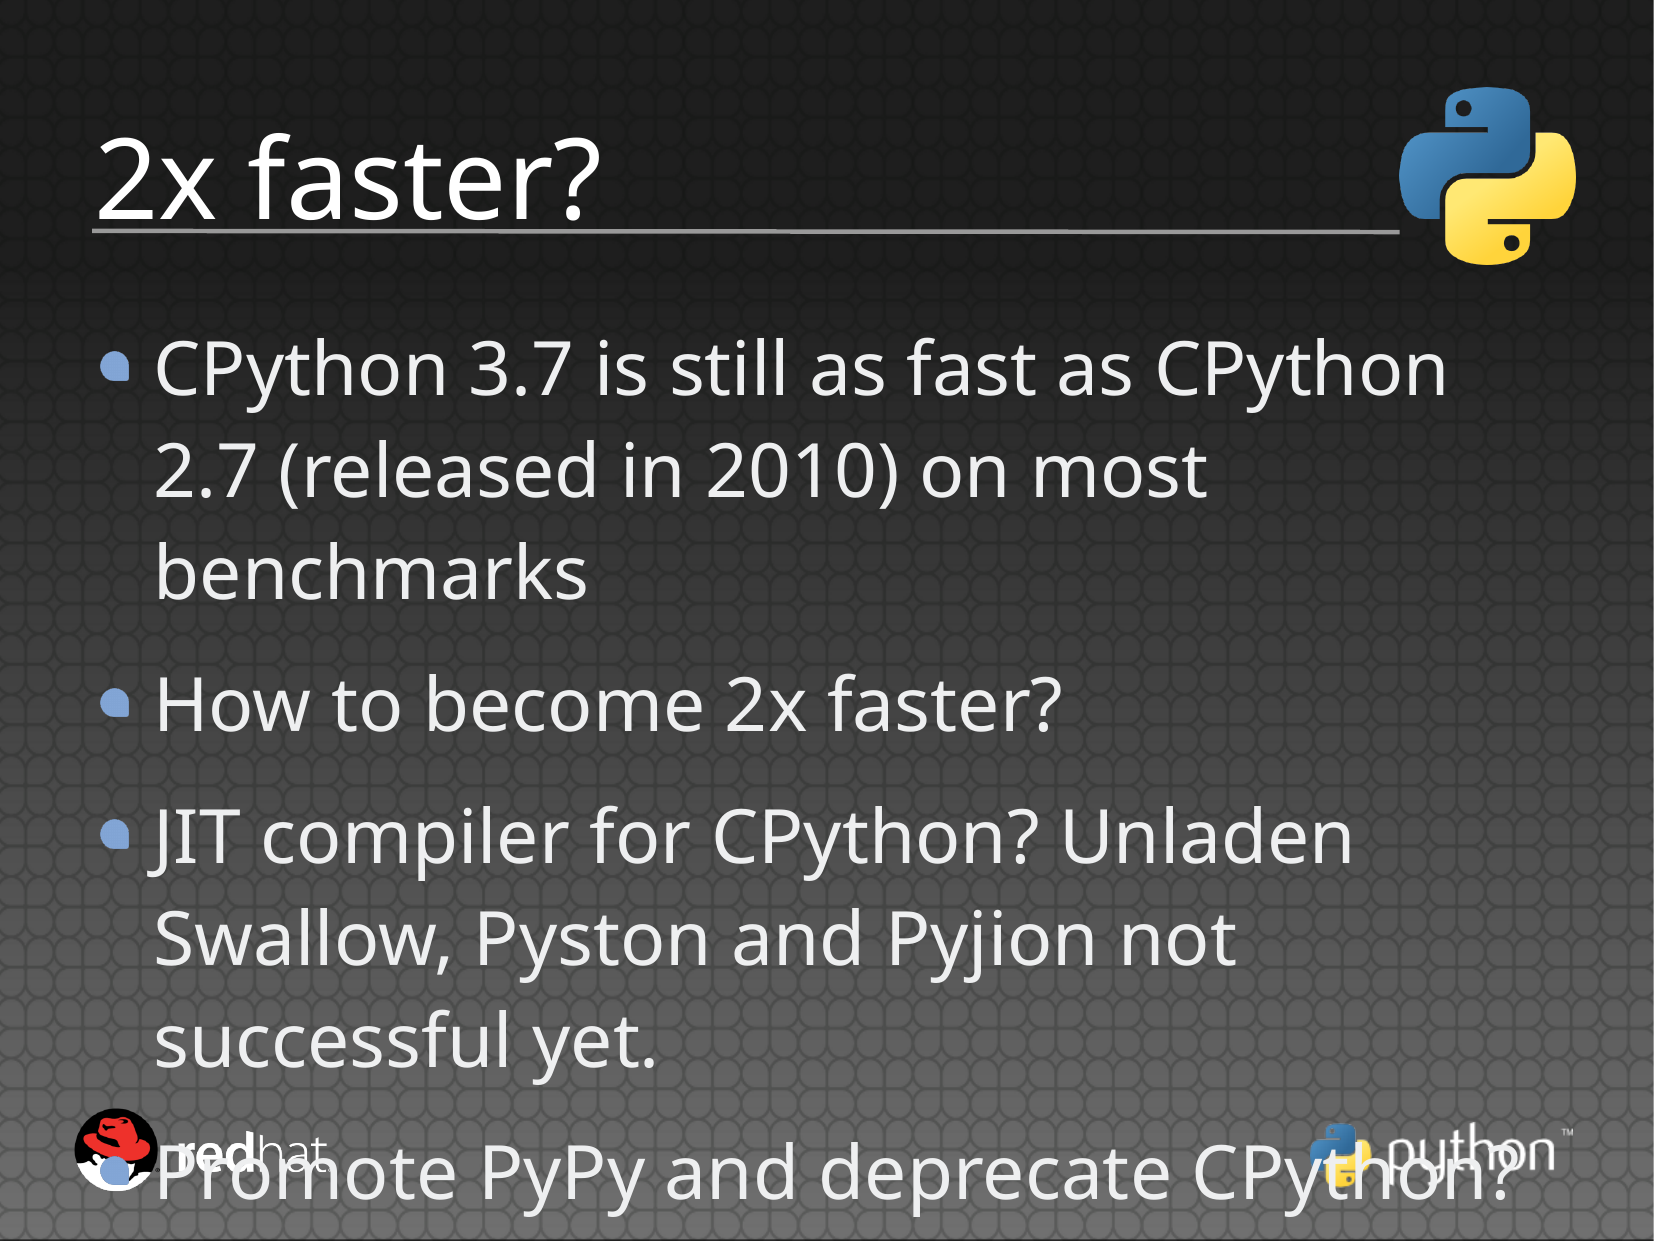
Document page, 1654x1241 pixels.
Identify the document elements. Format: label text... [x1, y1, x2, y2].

picture [0, 0, 1654, 1241]
title 2x faster? [94, 100, 1426, 251]
list CPython 3.7 is still as fast as CPython 2.7 (released in 2010) on most benchmarks How to become 2x faster? JIT compiler for CPython? Unladen Swallow, Pyston and Pyjion not successful yet. Promote PyPy and deprecate CPython? [82, 314, 1571, 1055]
